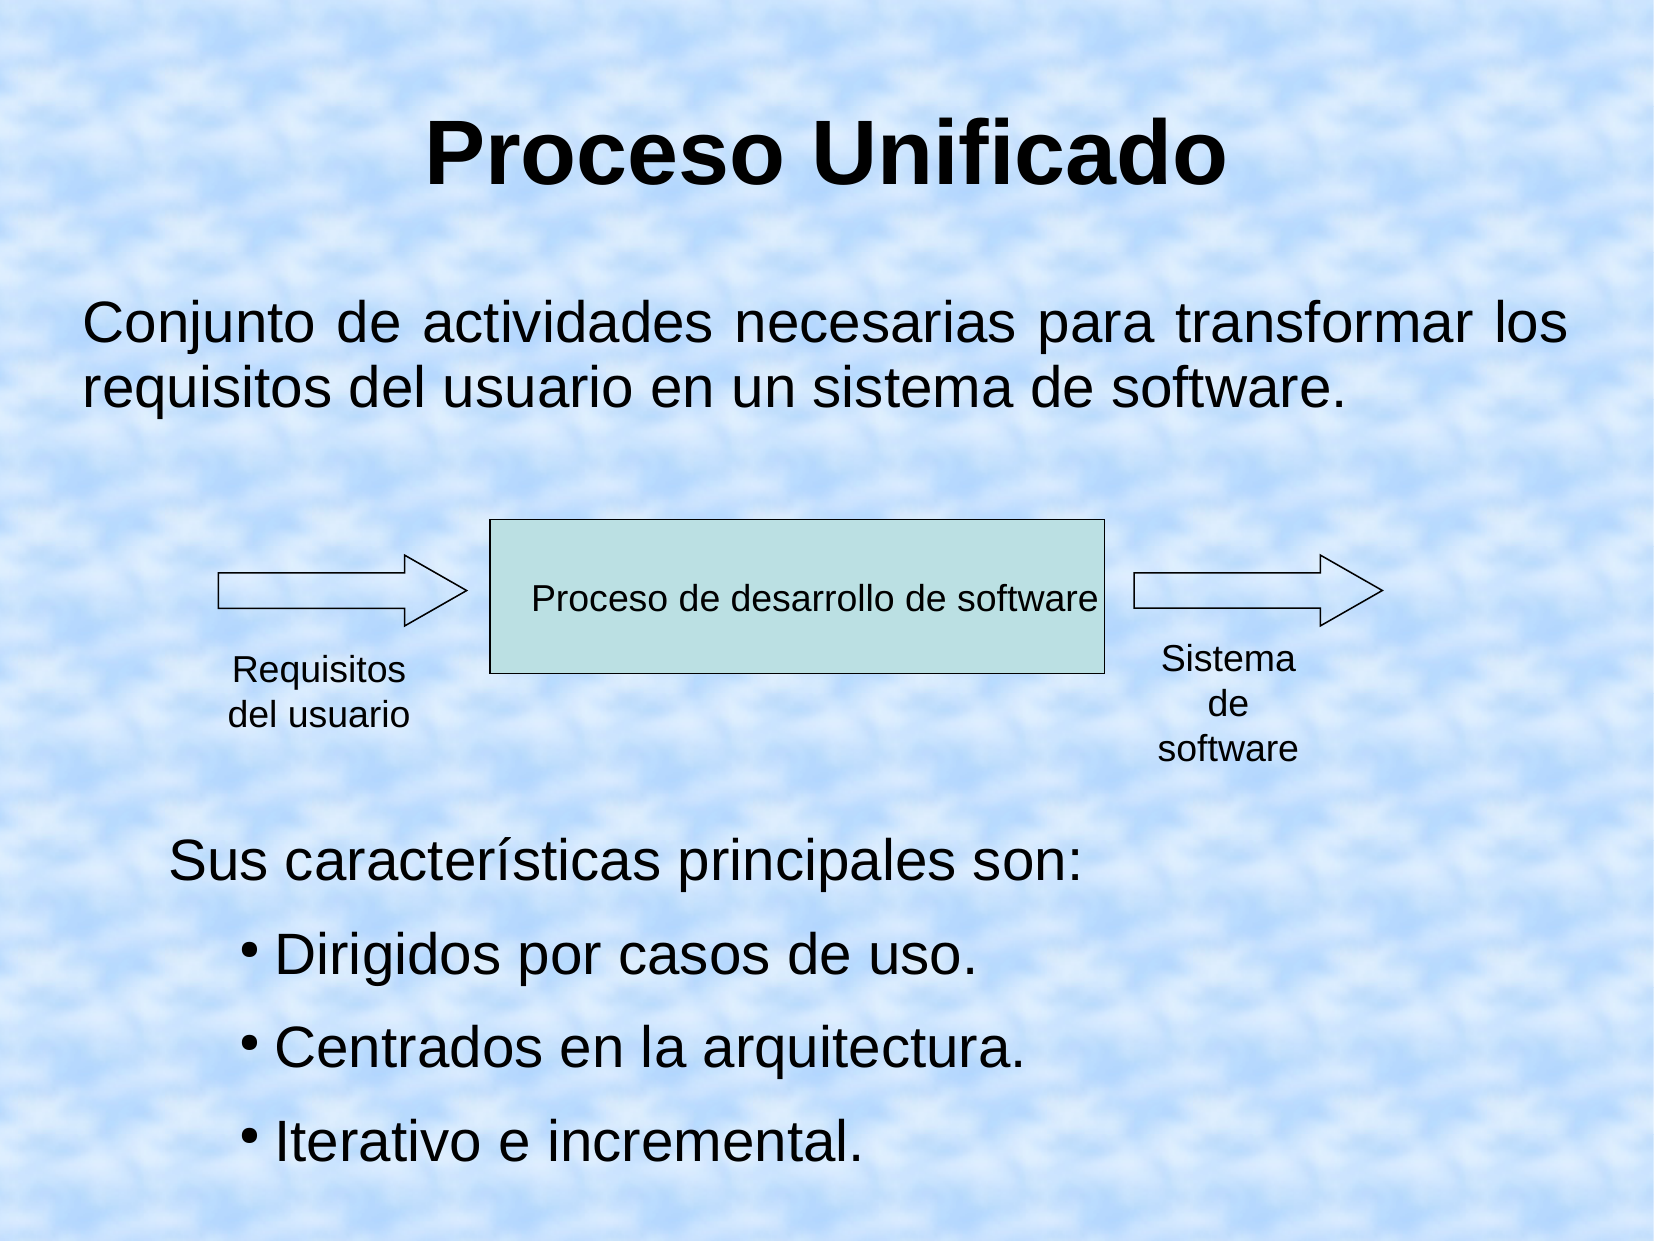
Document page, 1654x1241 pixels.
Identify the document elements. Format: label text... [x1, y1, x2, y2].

picture [0, 0, 1654, 1241]
text_box Sus características principales son: Dirigidos por casos de uso. Centrados en la arquitectura. Iterativo e incremental. [118, 814, 1100, 1181]
text_box Proceso de desarrollo de software [489, 519, 1105, 674]
text_box Requisitos del usuario [165, 637, 438, 744]
title Proceso Unificado [82, 49, 1571, 257]
text_box Sistema de software [1086, 625, 1335, 777]
list Conjunto de actividades necesarias para transformar los requisitos del usuario en un sistema de software. [82, 290, 1571, 1010]
